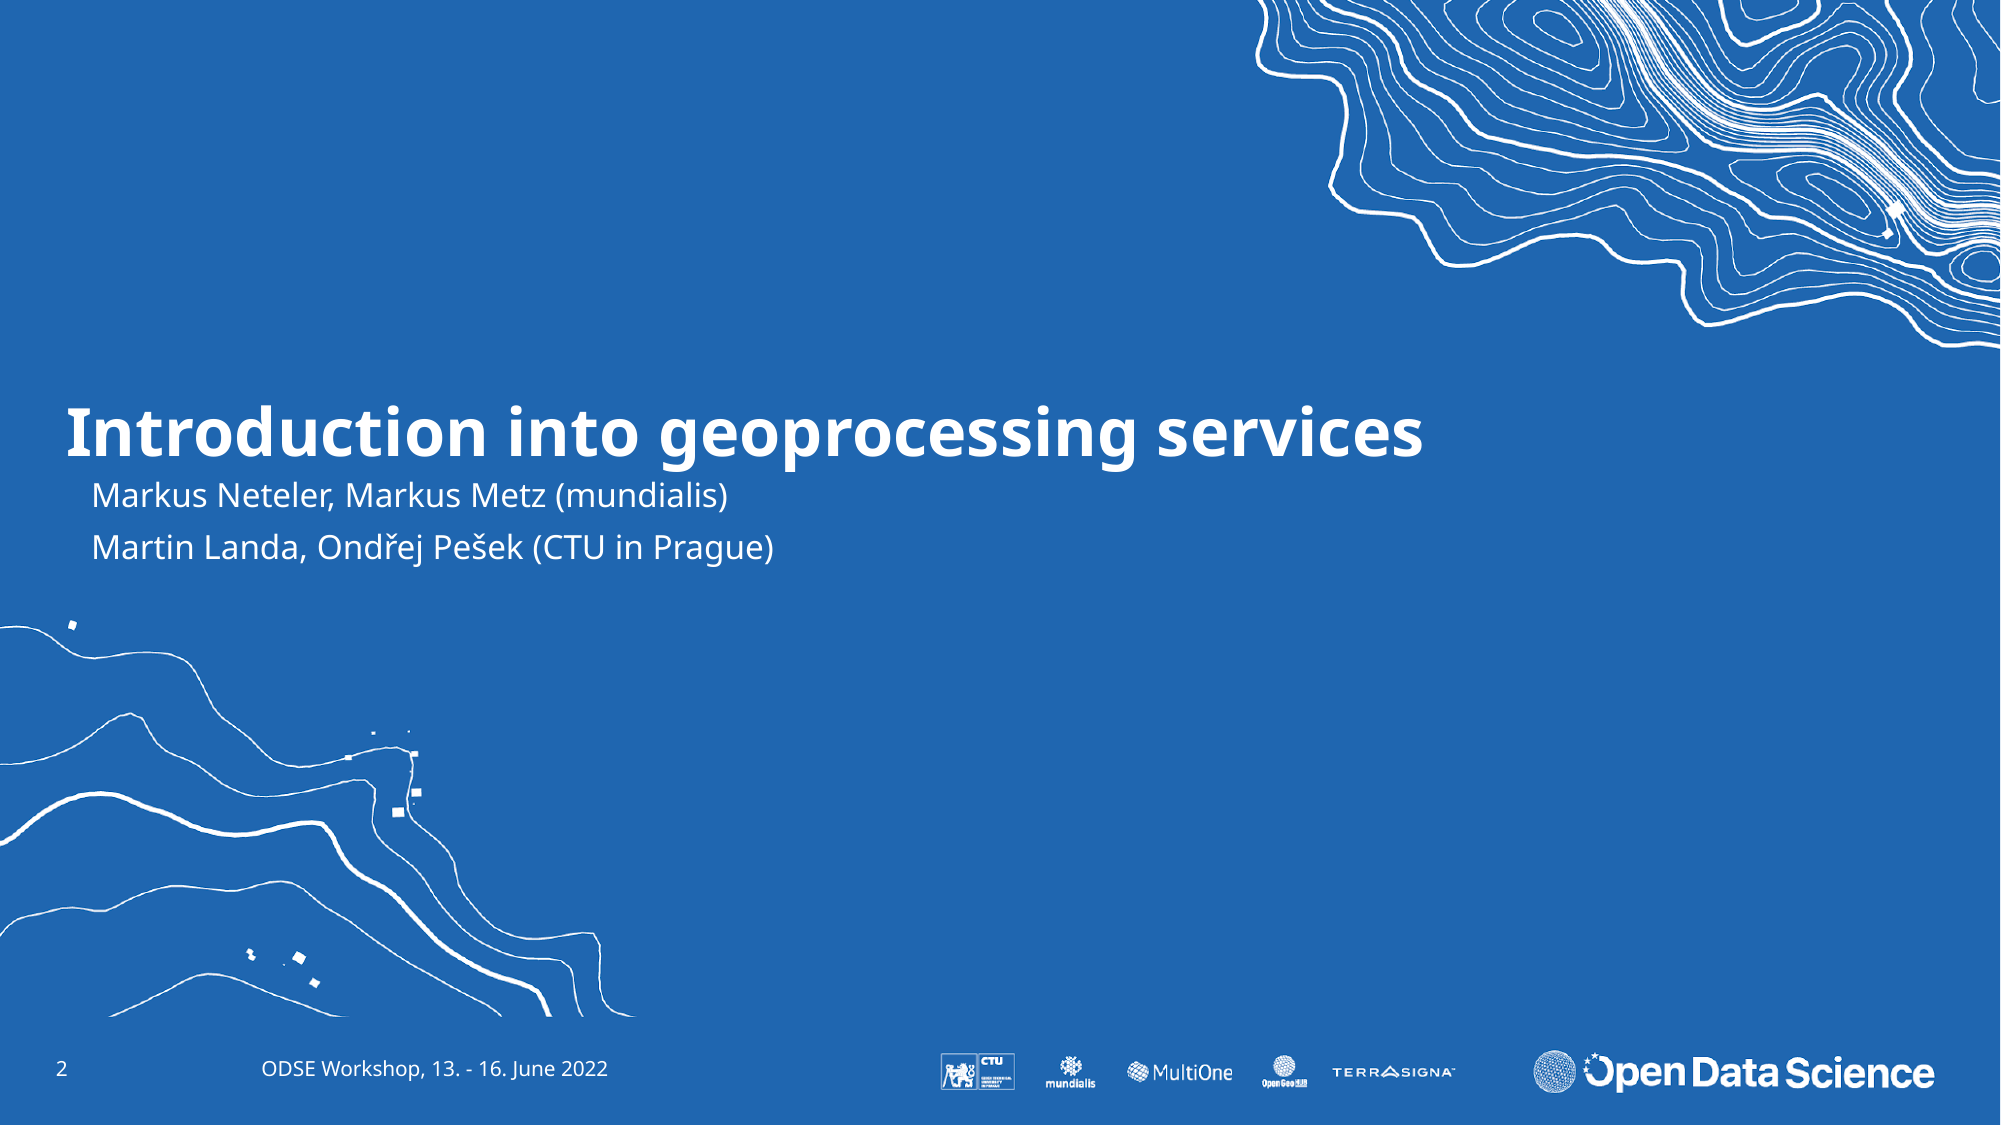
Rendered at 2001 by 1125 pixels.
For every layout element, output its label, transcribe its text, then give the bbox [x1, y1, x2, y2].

subtitle Markus Neteler, Markus Metz (mundialis) Martin Landa, Ondřej Pešek (CTU in Prague) [51, 471, 1345, 519]
footer ODSE Workshop, 13. - 16. June 2022 [246, 1047, 777, 1108]
picture [0, 0, 2001, 1125]
title Introduction into geoprocessing services [51, 391, 1838, 452]
slide_number <number> [40, 1047, 174, 1108]
